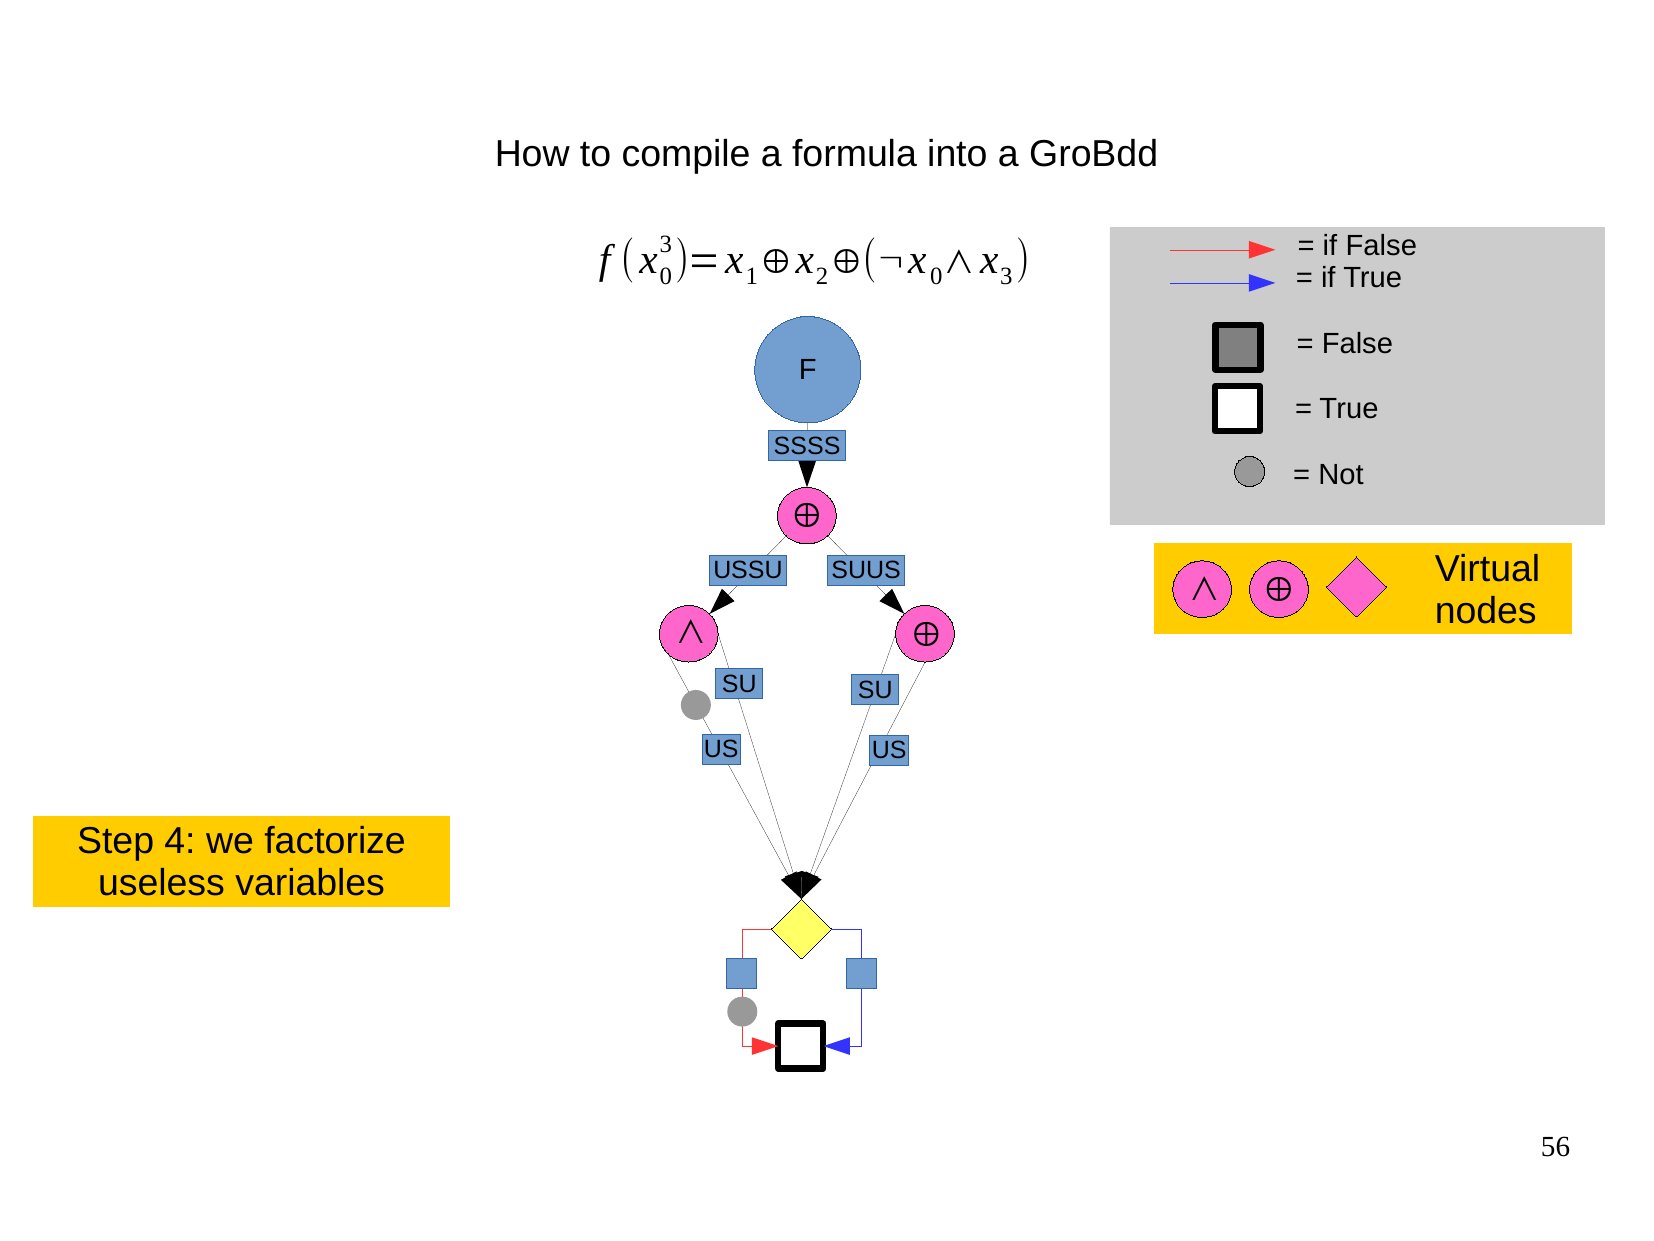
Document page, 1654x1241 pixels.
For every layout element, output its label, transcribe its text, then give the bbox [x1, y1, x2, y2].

text_box [1215, 324, 1261, 370]
text_box [846, 958, 877, 989]
text_box USSU [709, 555, 787, 586]
text_box [778, 1023, 824, 1069]
text_box [787, 537, 826, 544]
text_box [895, 616, 902, 652]
chart [590, 257, 1036, 289]
text_box SSSS [768, 430, 846, 461]
text_box [1234, 456, 1265, 487]
text_box [830, 498, 837, 533]
text_box [905, 655, 945, 662]
text_box [726, 958, 757, 989]
text_box [669, 653, 711, 663]
chart [782, 490, 830, 537]
title How to compile a formula into a GroBdd [82, 49, 1571, 257]
text_box F [754, 316, 861, 423]
chart [1254, 563, 1302, 610]
text_box SUUS [827, 555, 905, 586]
text_box [659, 613, 668, 654]
text_box [680, 689, 711, 721]
text_box [771, 899, 832, 959]
text_box US [702, 734, 741, 765]
chart [902, 608, 950, 655]
text_box Virtual nodes [1420, 540, 1571, 639]
text_box [950, 619, 955, 649]
text_box Step 4: we factorize useless variables [33, 816, 450, 907]
text_box [727, 996, 758, 1027]
text_box [777, 500, 782, 531]
text_box SU [851, 674, 899, 705]
chart [1181, 563, 1229, 610]
text_box = if False = if True = False = True = Not [1109, 227, 1605, 525]
text_box SU [715, 668, 763, 699]
text_box [1154, 543, 1420, 634]
text_box [1215, 386, 1261, 432]
text_box US [869, 735, 909, 766]
chart [668, 606, 716, 653]
